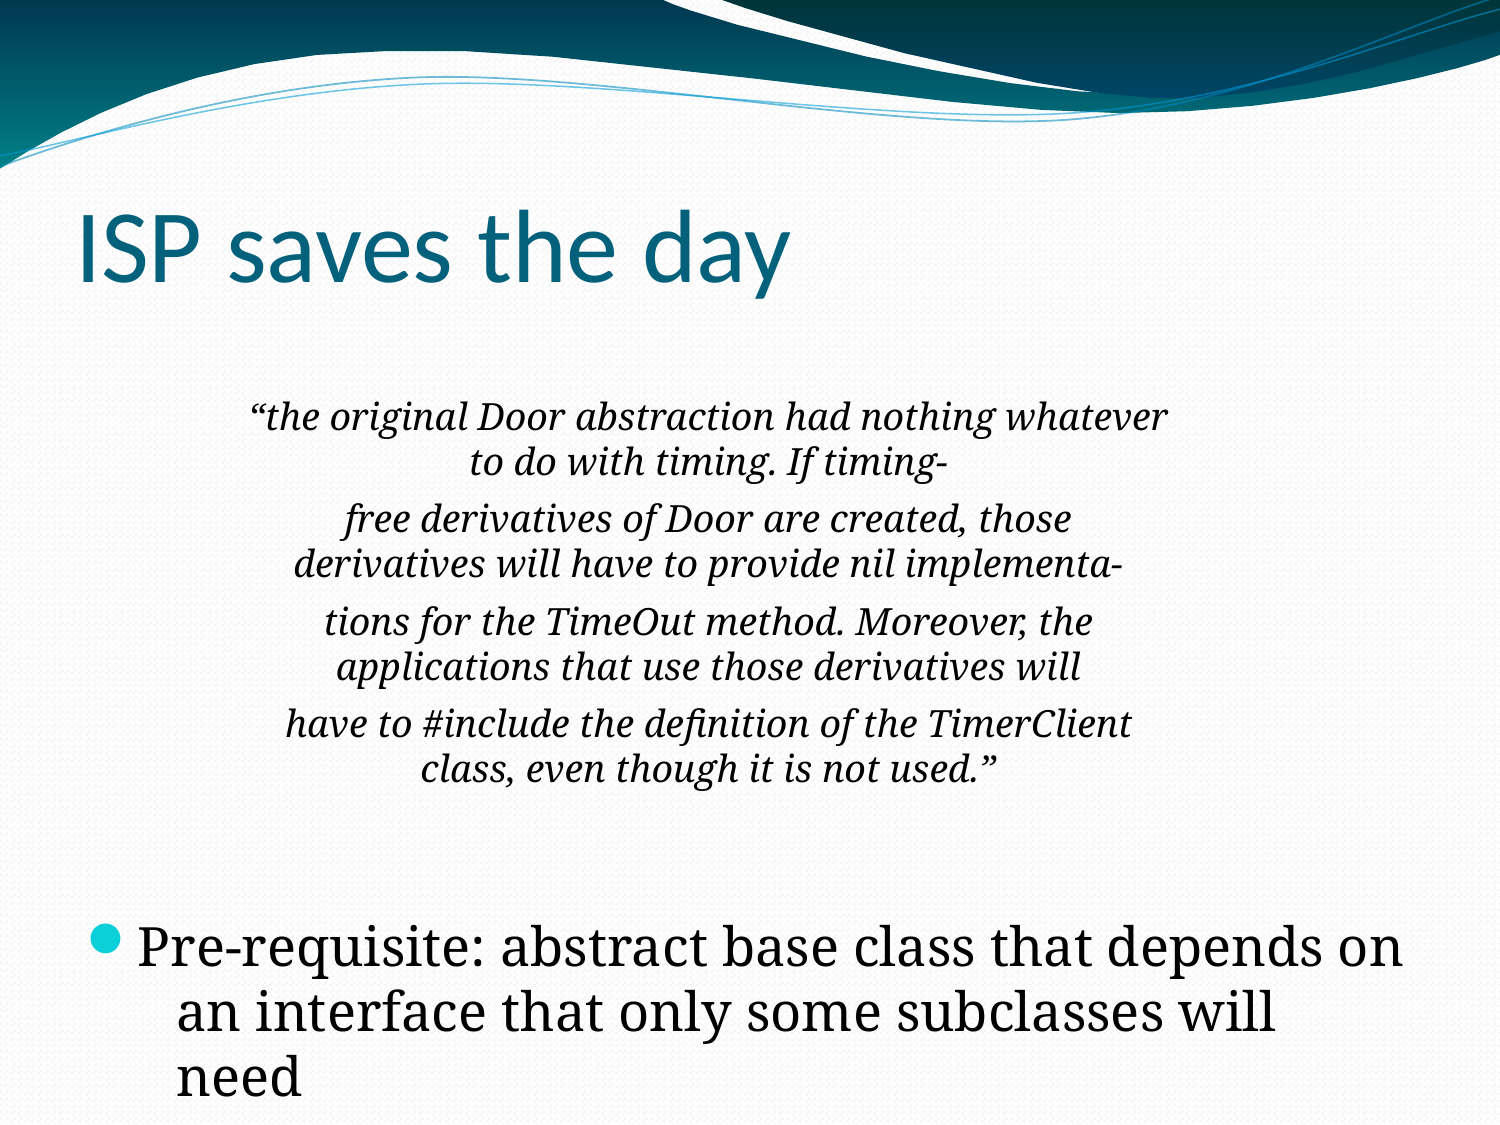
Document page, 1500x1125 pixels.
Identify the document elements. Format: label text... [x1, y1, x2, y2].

title ISP saves the day [75, 115, 1426, 304]
text_box Pre-requisite: abstract base class that depends on an interface that only some subclasses will need [71, 905, 1422, 1066]
list “the original Door abstraction had nothing whatever to do with timing. If timing- free derivatives of Door are created, those derivatives will have to provide nil implementa- tions for the TimeOut method. Moreover, the applications that use those derivatives will have to #include the deﬁnition of the TimerClient class, even though it is not used.” [230, 385, 1188, 811]
